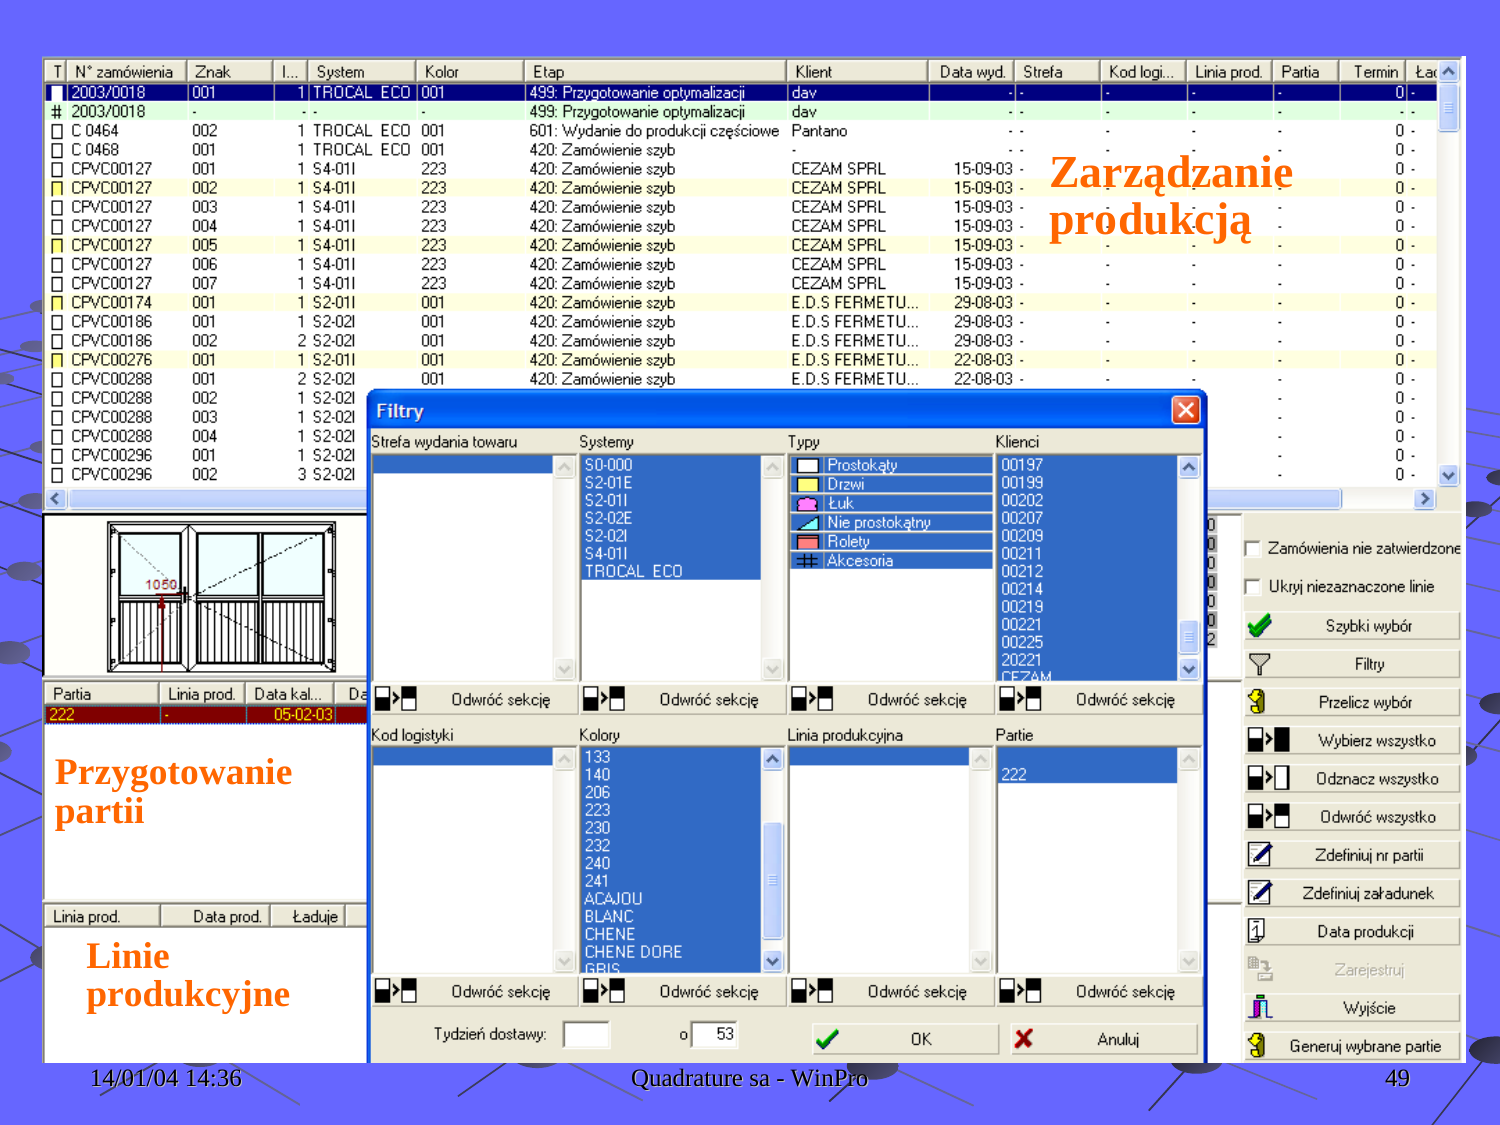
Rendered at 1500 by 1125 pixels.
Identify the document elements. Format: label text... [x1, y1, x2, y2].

text_box Zarządzanie produkcją [1049, 149, 1407, 245]
text_box Przygotowanie partii [54, 753, 326, 832]
picture [42, 56, 1466, 1063]
text_box Linie produkcyjne [86, 937, 342, 1015]
